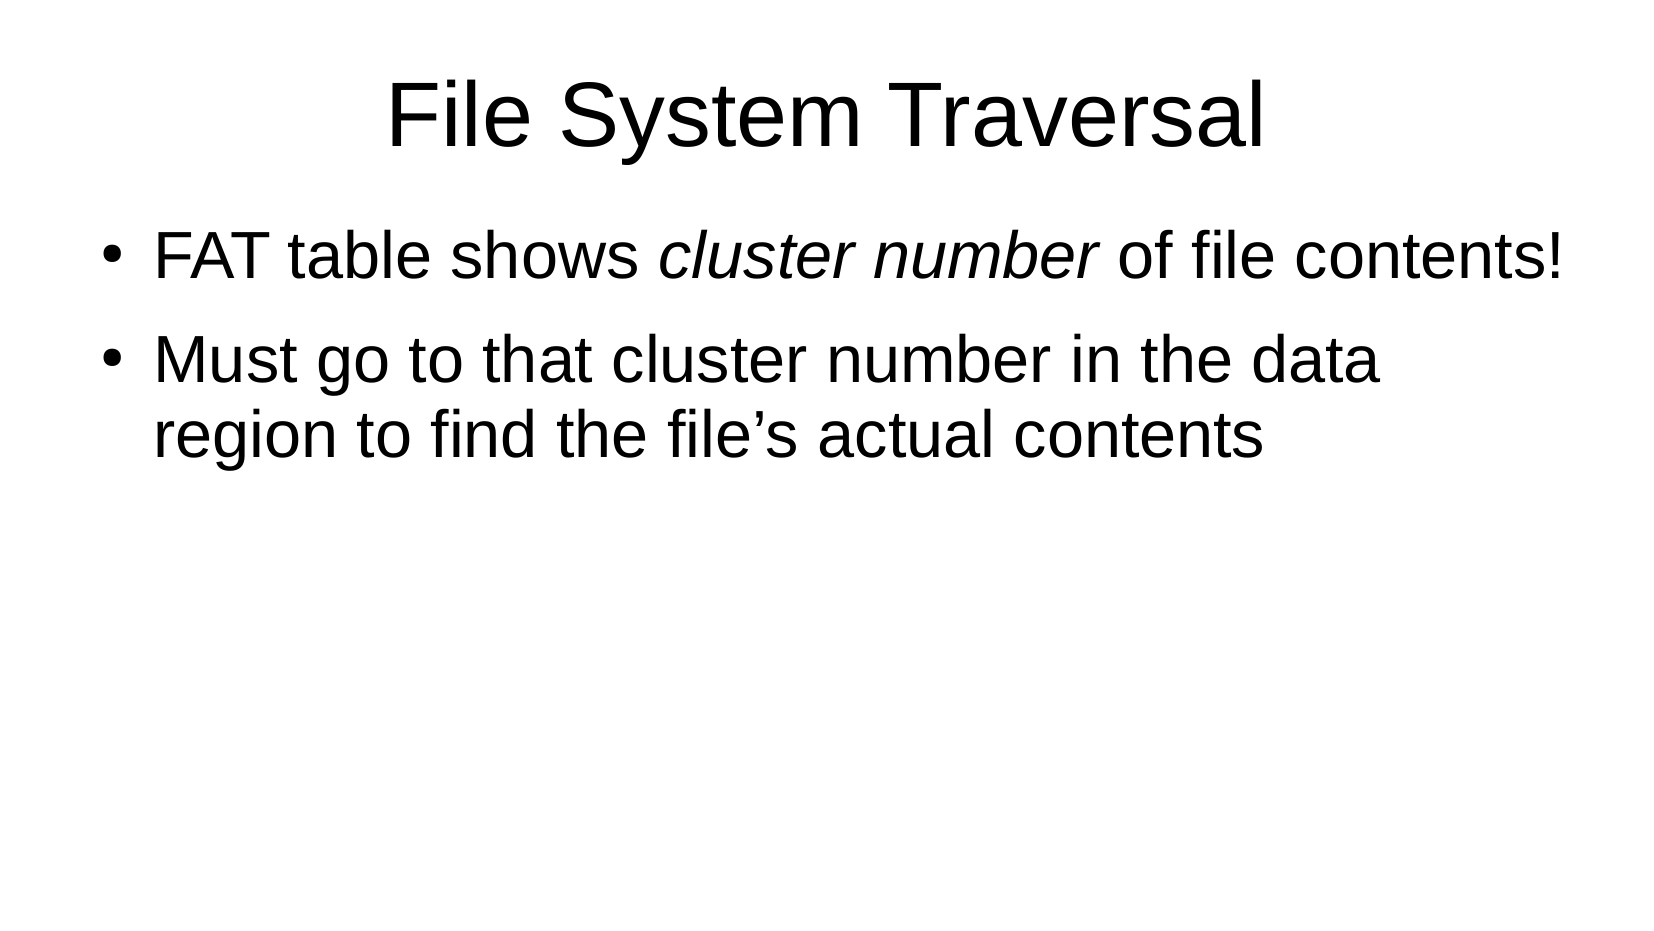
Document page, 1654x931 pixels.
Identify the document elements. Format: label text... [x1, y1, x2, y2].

title File System Traversal [82, 37, 1571, 193]
list FAT table shows cluster number of file contents! Must go to that cluster number in the data region to find the file’s actual contents [82, 217, 1571, 871]
